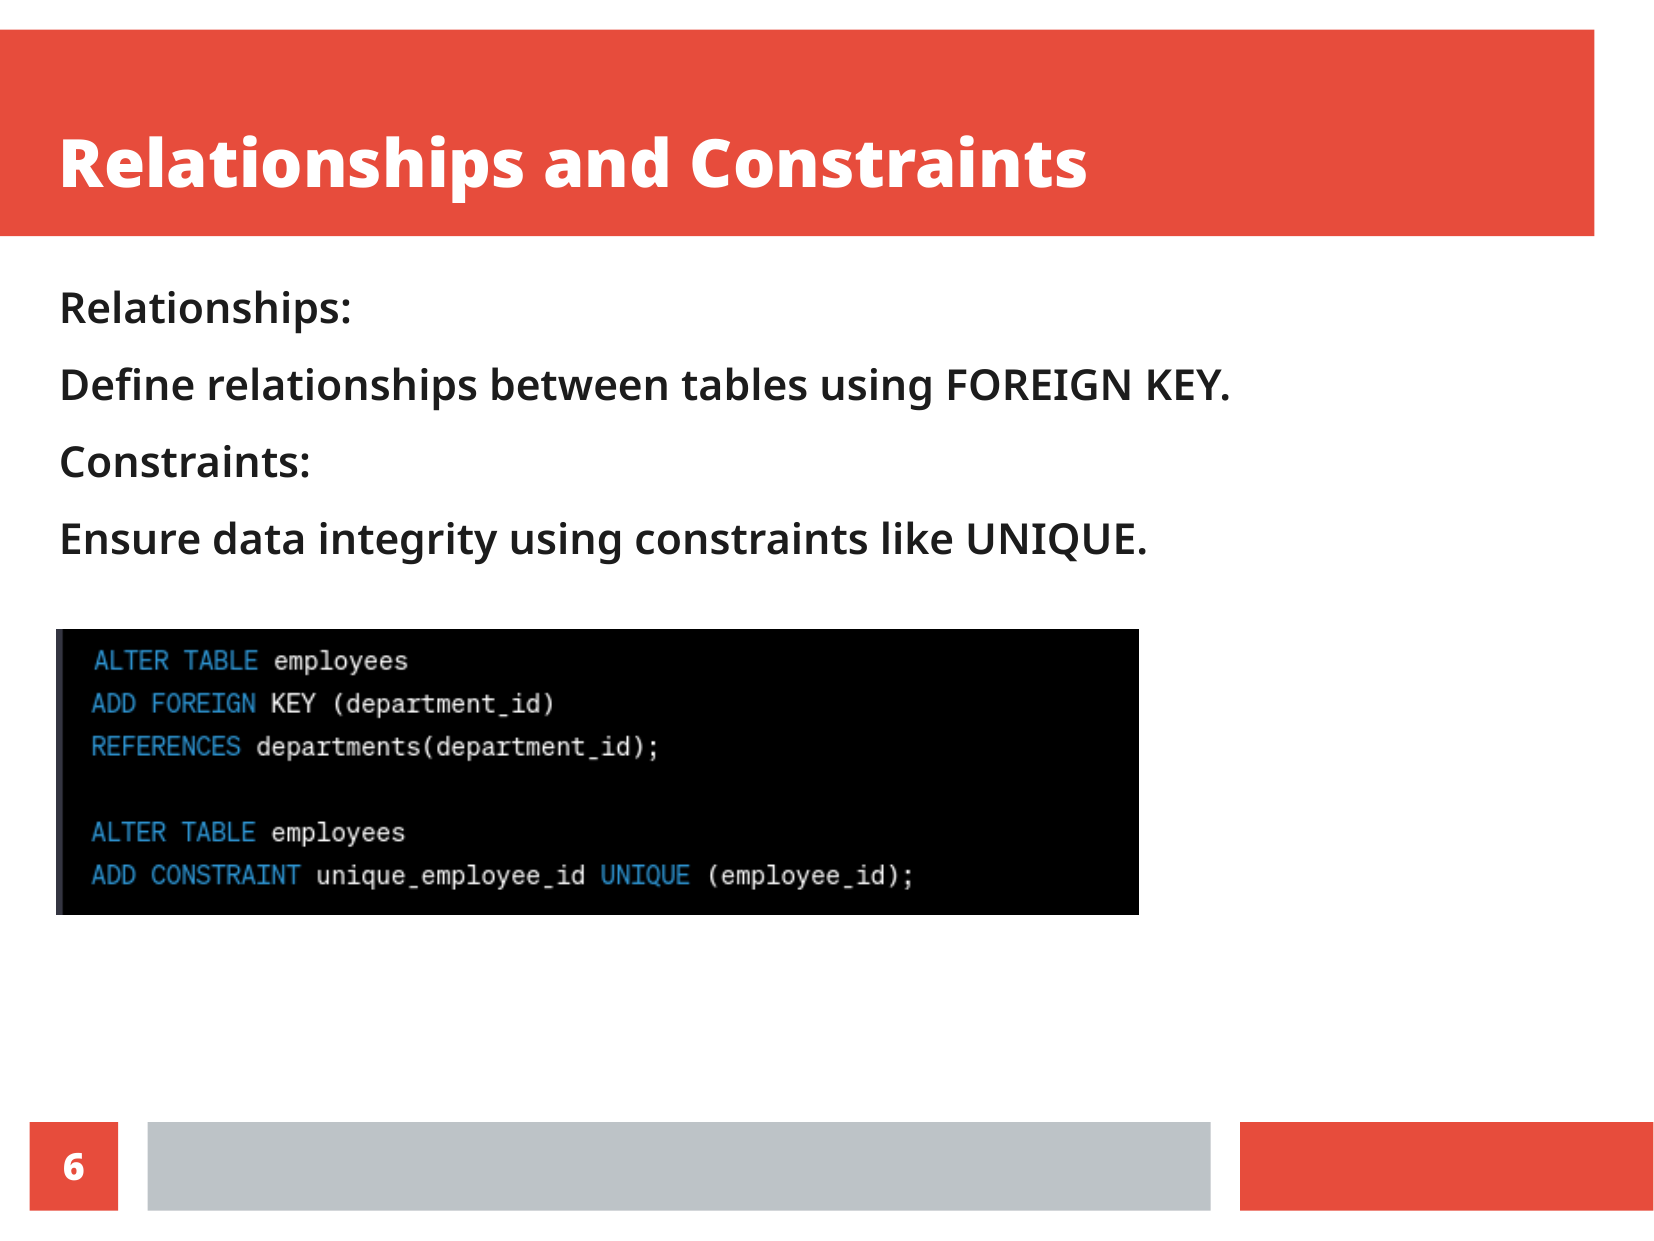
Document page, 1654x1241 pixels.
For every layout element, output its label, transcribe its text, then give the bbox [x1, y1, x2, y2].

picture [56, 629, 1139, 916]
title Relationships and Constraints [59, 59, 1595, 207]
list Relationships: Define relationships between tables using FOREIGN KEY. Constraints: Ensure data integrity using constraints like UNIQUE. [59, 277, 1565, 568]
